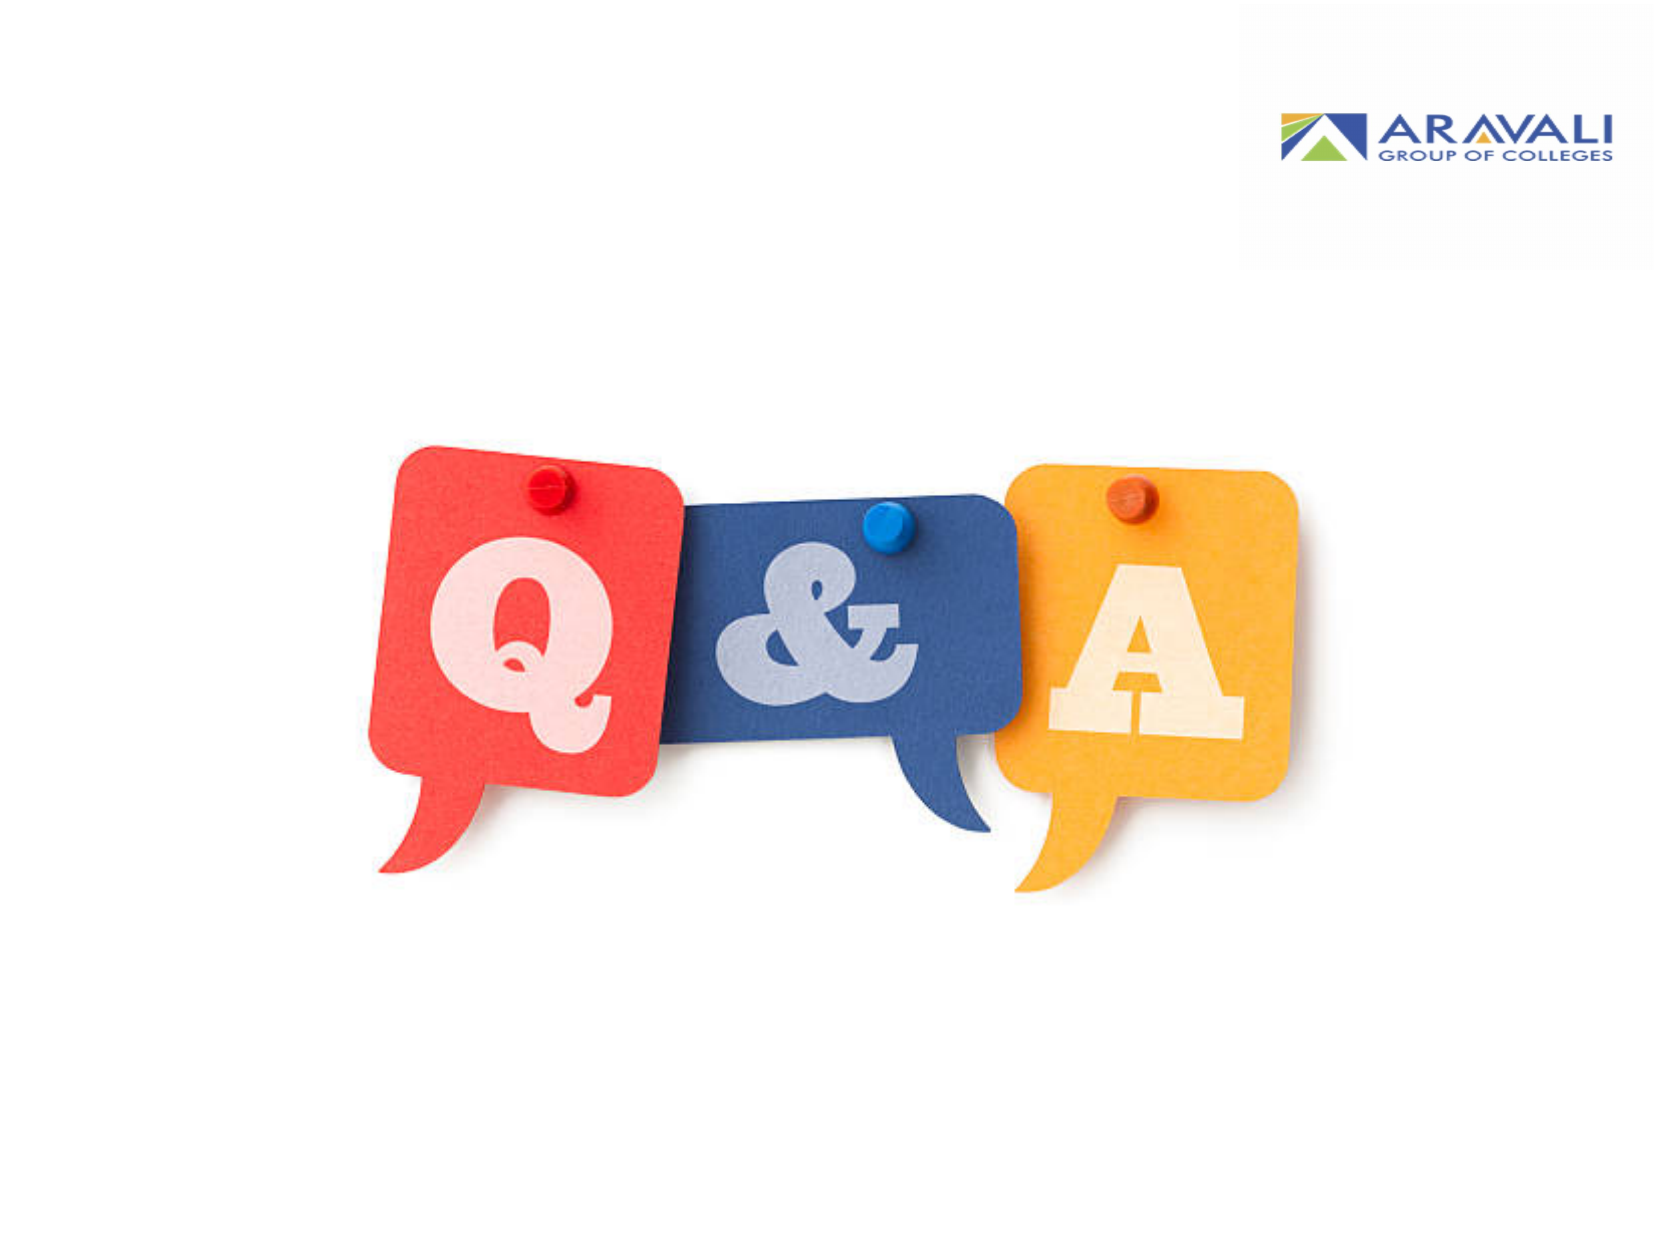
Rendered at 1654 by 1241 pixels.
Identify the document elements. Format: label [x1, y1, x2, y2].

picture [212, 4, 1654, 1051]
